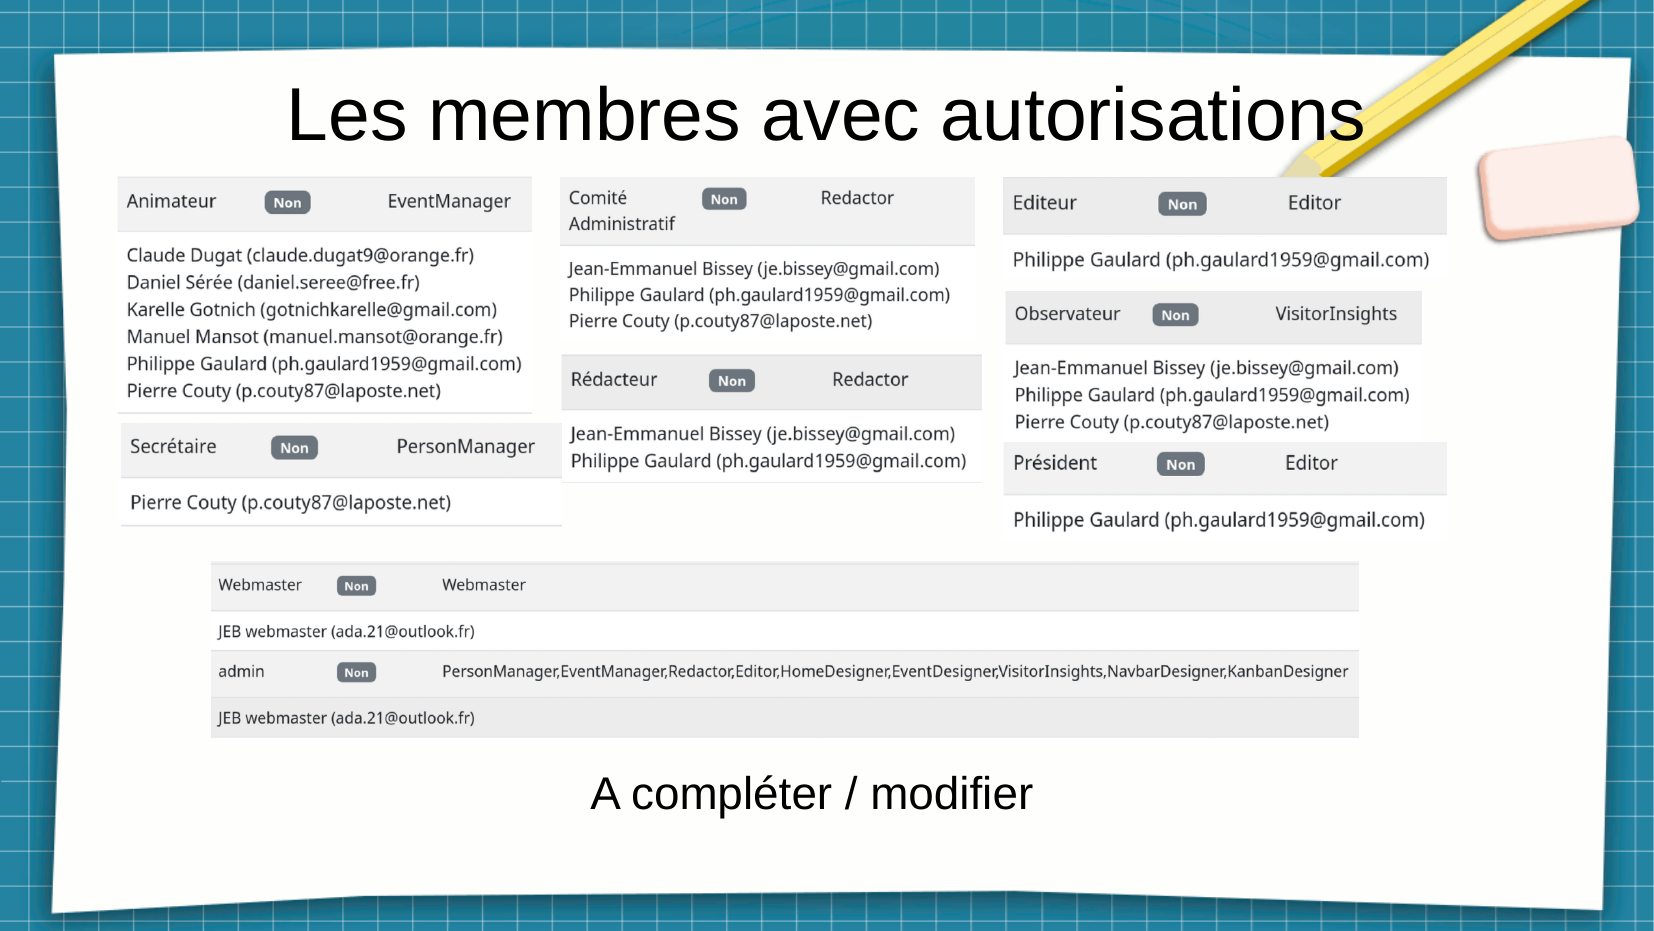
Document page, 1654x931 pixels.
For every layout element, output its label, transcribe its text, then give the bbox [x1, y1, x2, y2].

picture [0, 0, 1654, 931]
title Les membres avec autorisations [82, 37, 1571, 193]
list A compléter / modifier [88, 767, 1536, 827]
